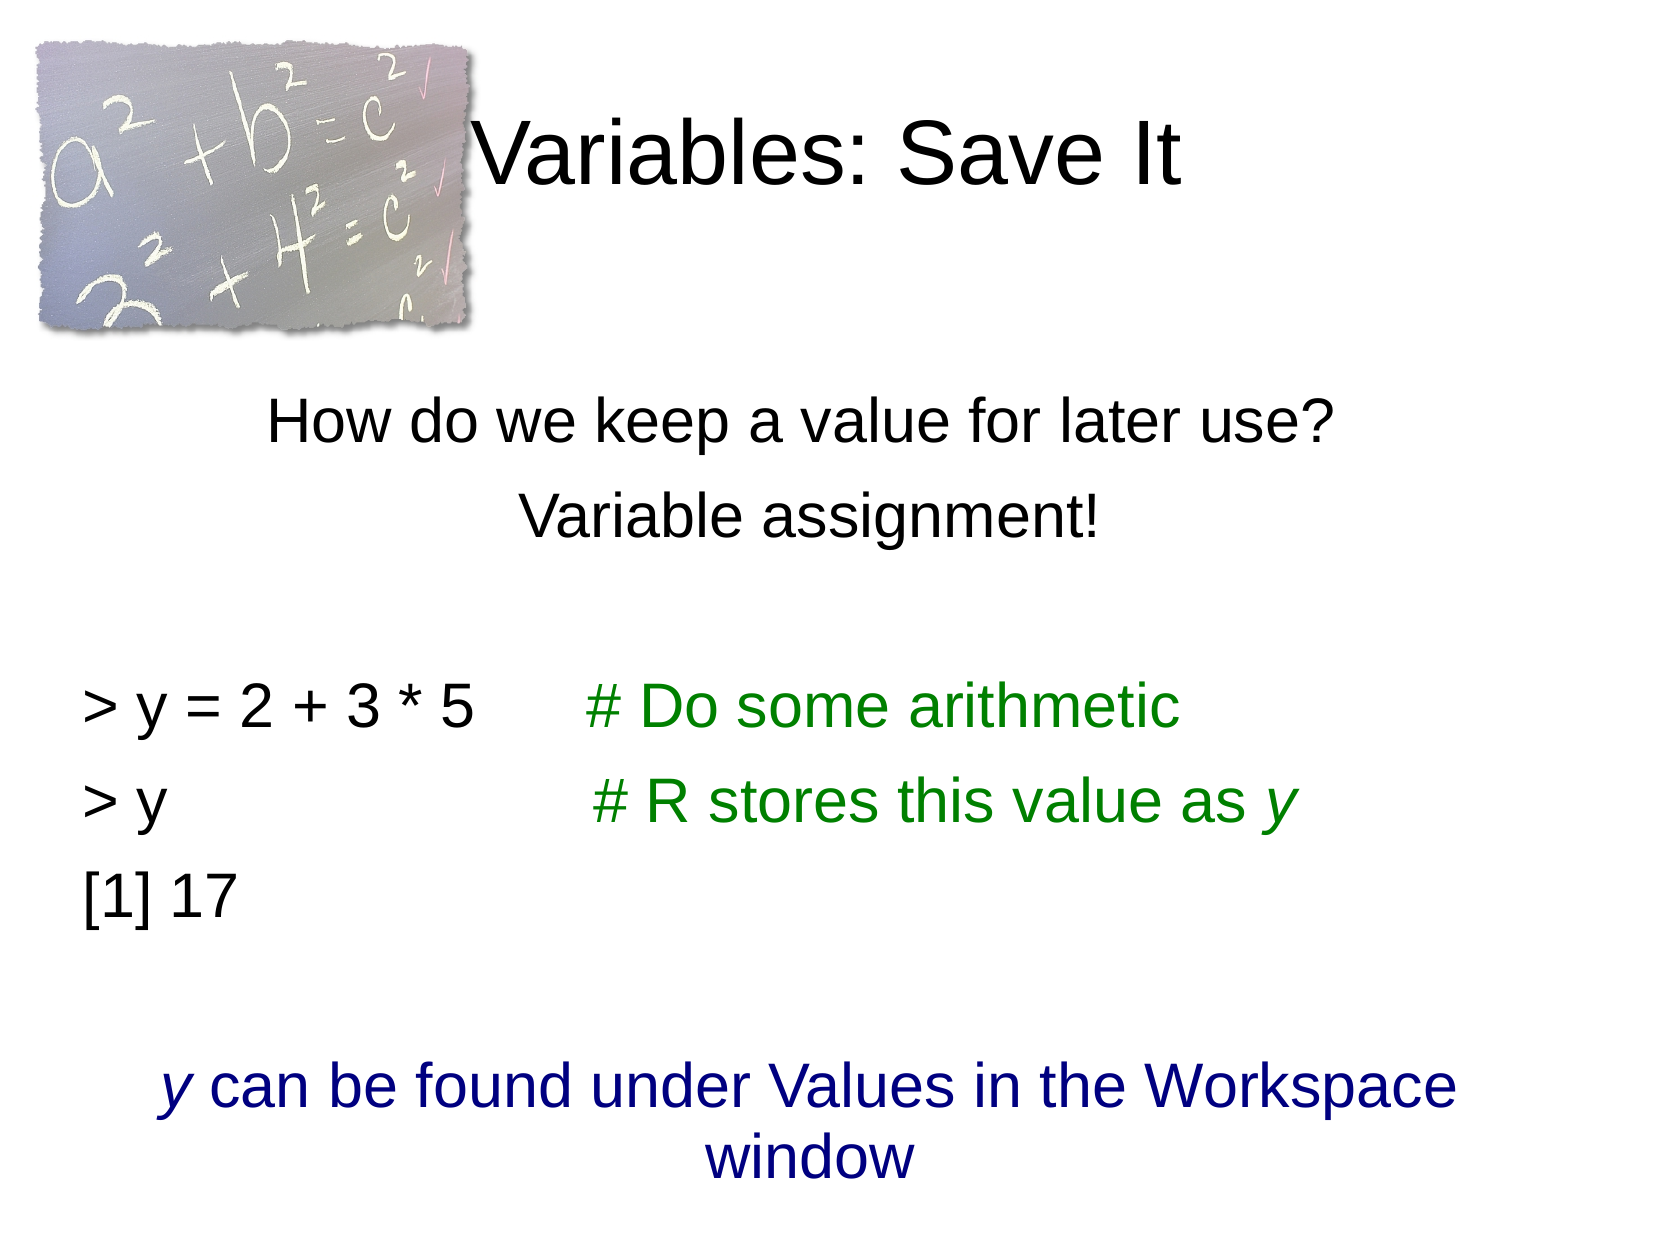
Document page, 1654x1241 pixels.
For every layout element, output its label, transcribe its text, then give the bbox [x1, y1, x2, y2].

picture [30, 35, 481, 341]
title Variables: Save It [82, 49, 1571, 257]
list How do we keep a value for later use? Variable assignment! > y = 2 + 3 * 5 # Do some arithmetic > y # R stores this value as y [1] 17 y can be found under Values in the Workspace window [82, 290, 1538, 1201]
